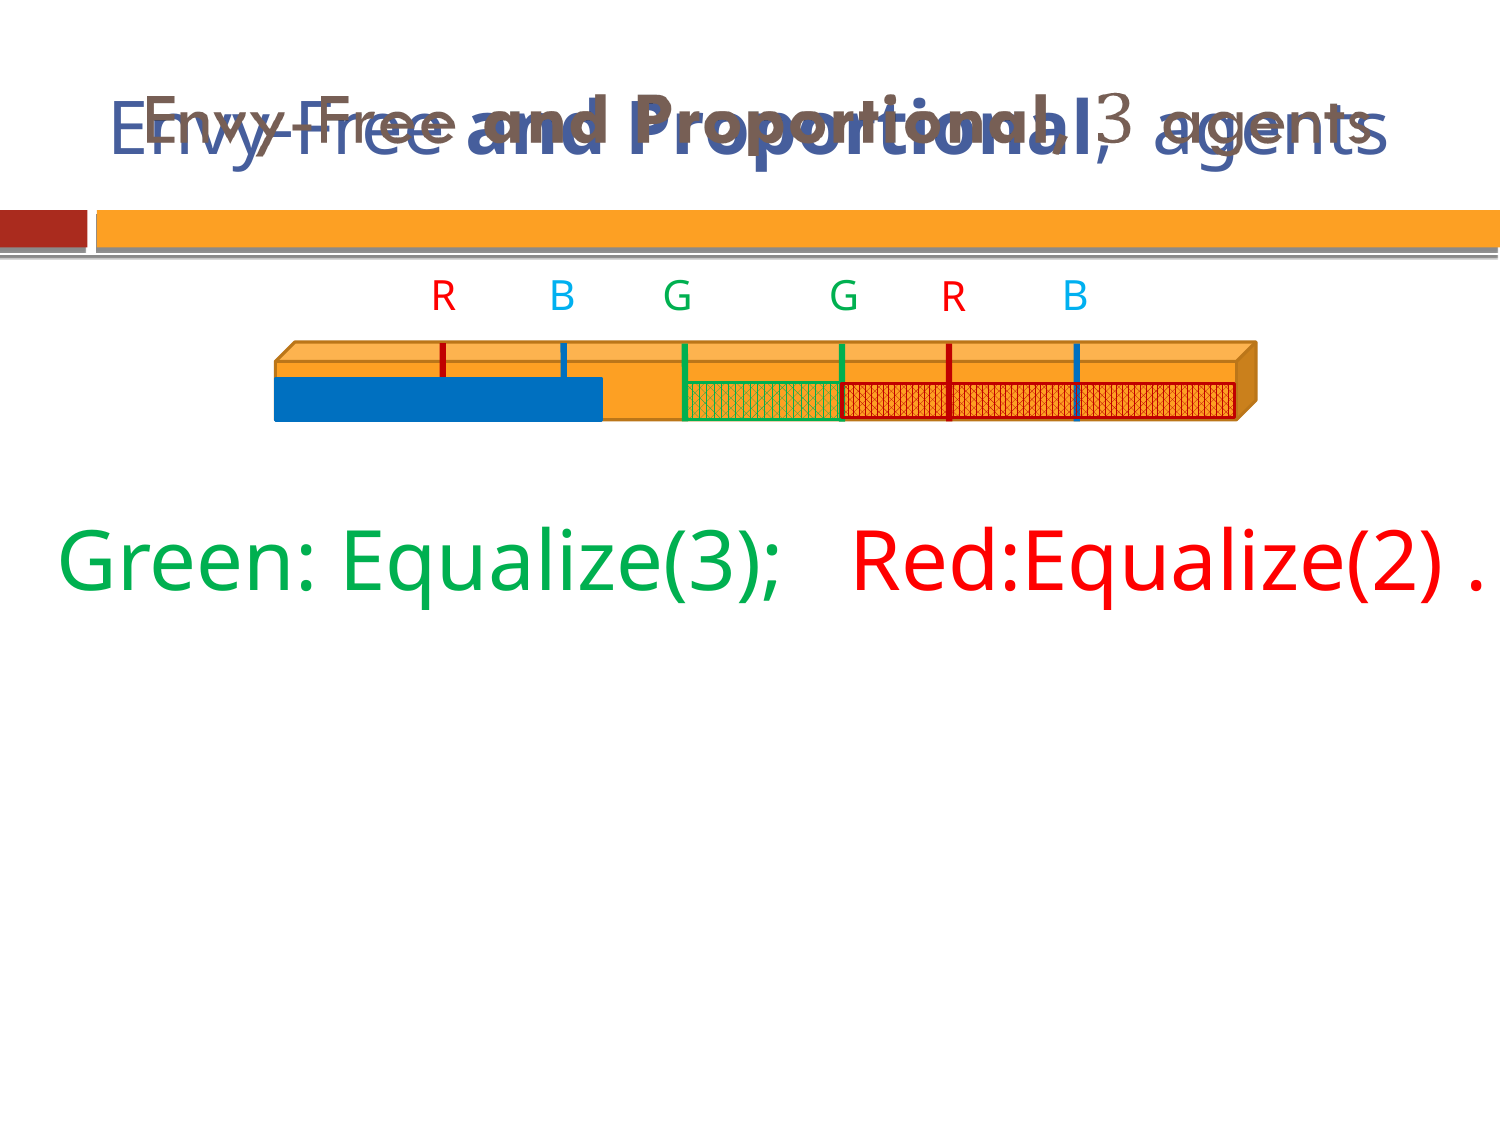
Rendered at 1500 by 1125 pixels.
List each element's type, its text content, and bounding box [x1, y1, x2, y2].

text_box R [925, 262, 981, 328]
text_box [93, 43, 1431, 206]
text_box G [813, 261, 874, 327]
text_box B [1046, 261, 1104, 327]
text_box [275, 362, 681, 421]
text_box R [415, 261, 472, 327]
text_box B [533, 261, 591, 327]
text_box Green: Equalize(3); Red:Equalize(2) . [42, 499, 1500, 615]
text_box G [647, 261, 708, 327]
text_box [684, 343, 1256, 420]
